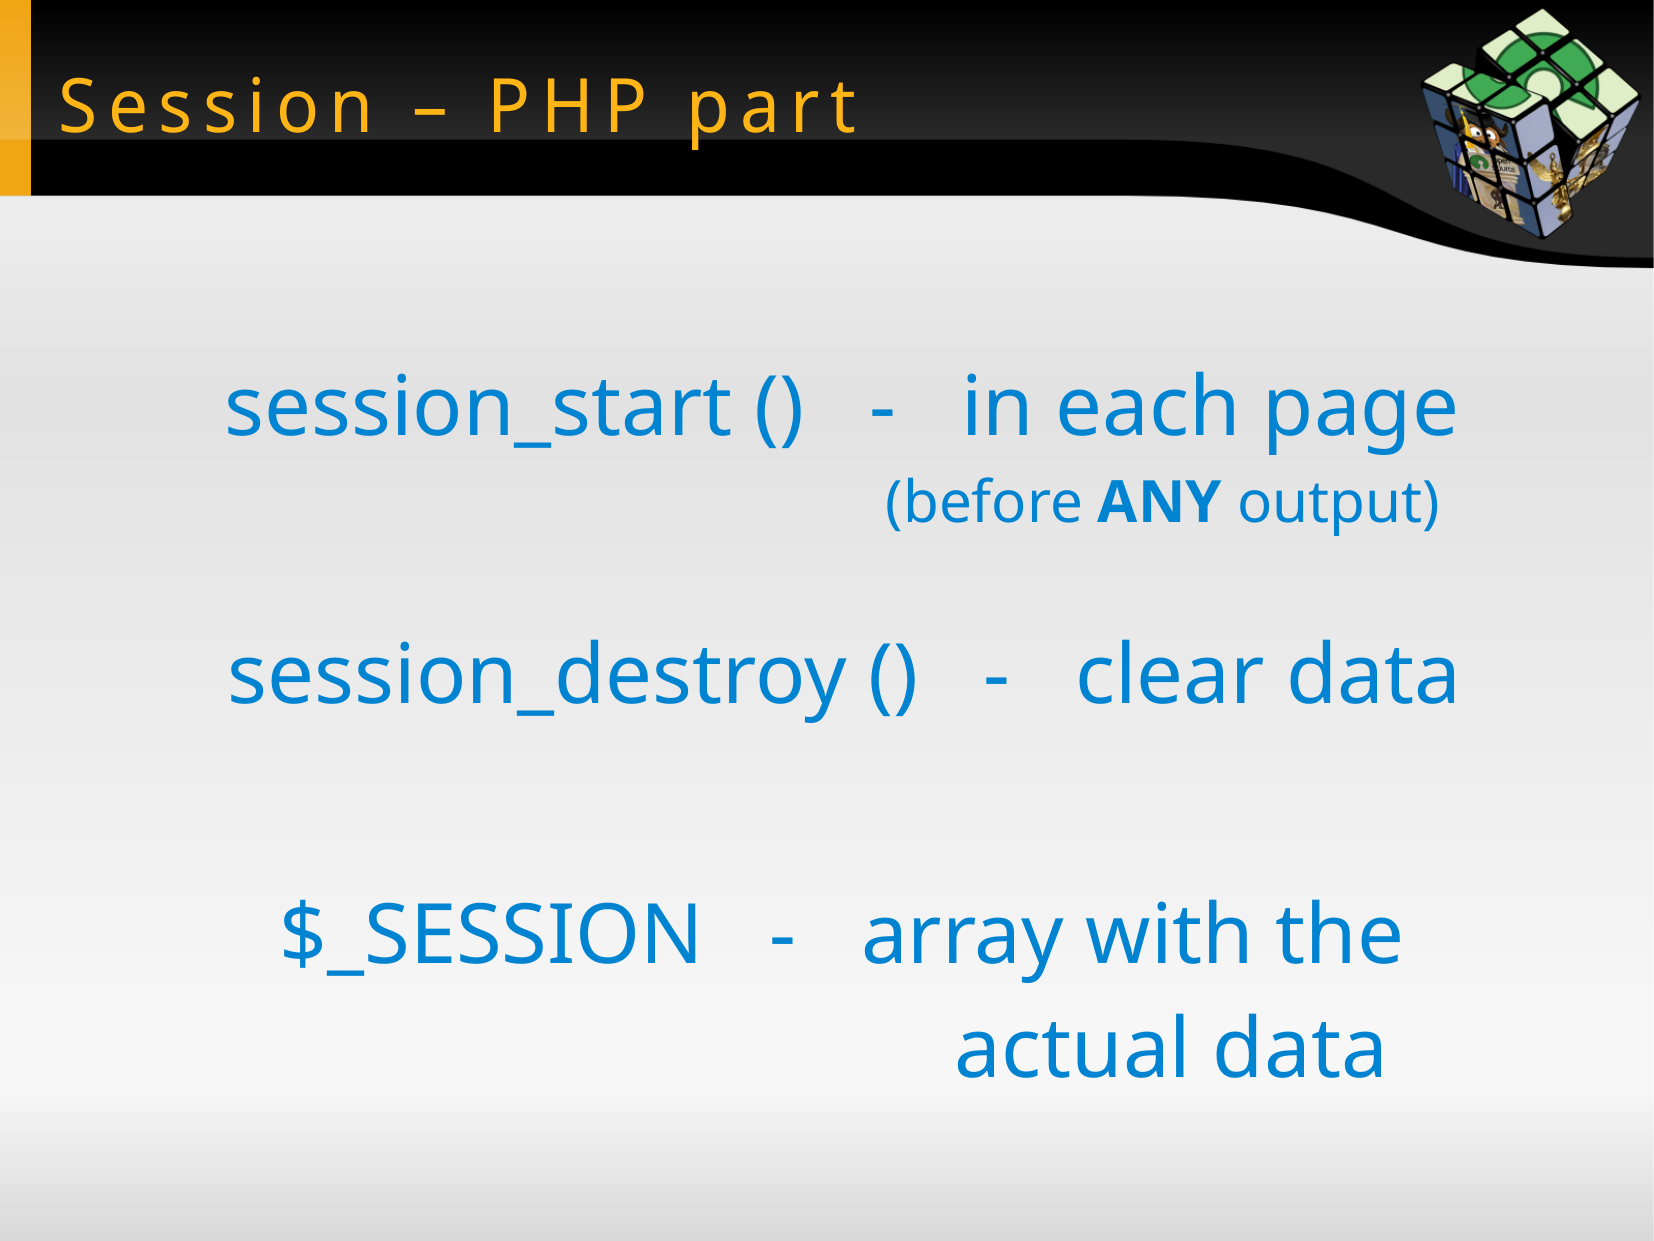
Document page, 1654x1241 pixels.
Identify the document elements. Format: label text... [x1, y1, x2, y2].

text_box $_SESSION - array with the actual data [263, 865, 1390, 1071]
picture [0, 0, 1654, 1241]
text_box session_destroy () - clear data [211, 605, 1442, 717]
title Session – PHP part [59, 29, 1270, 178]
text_box session_start () - in each page (before ANY output) [208, 337, 1446, 514]
